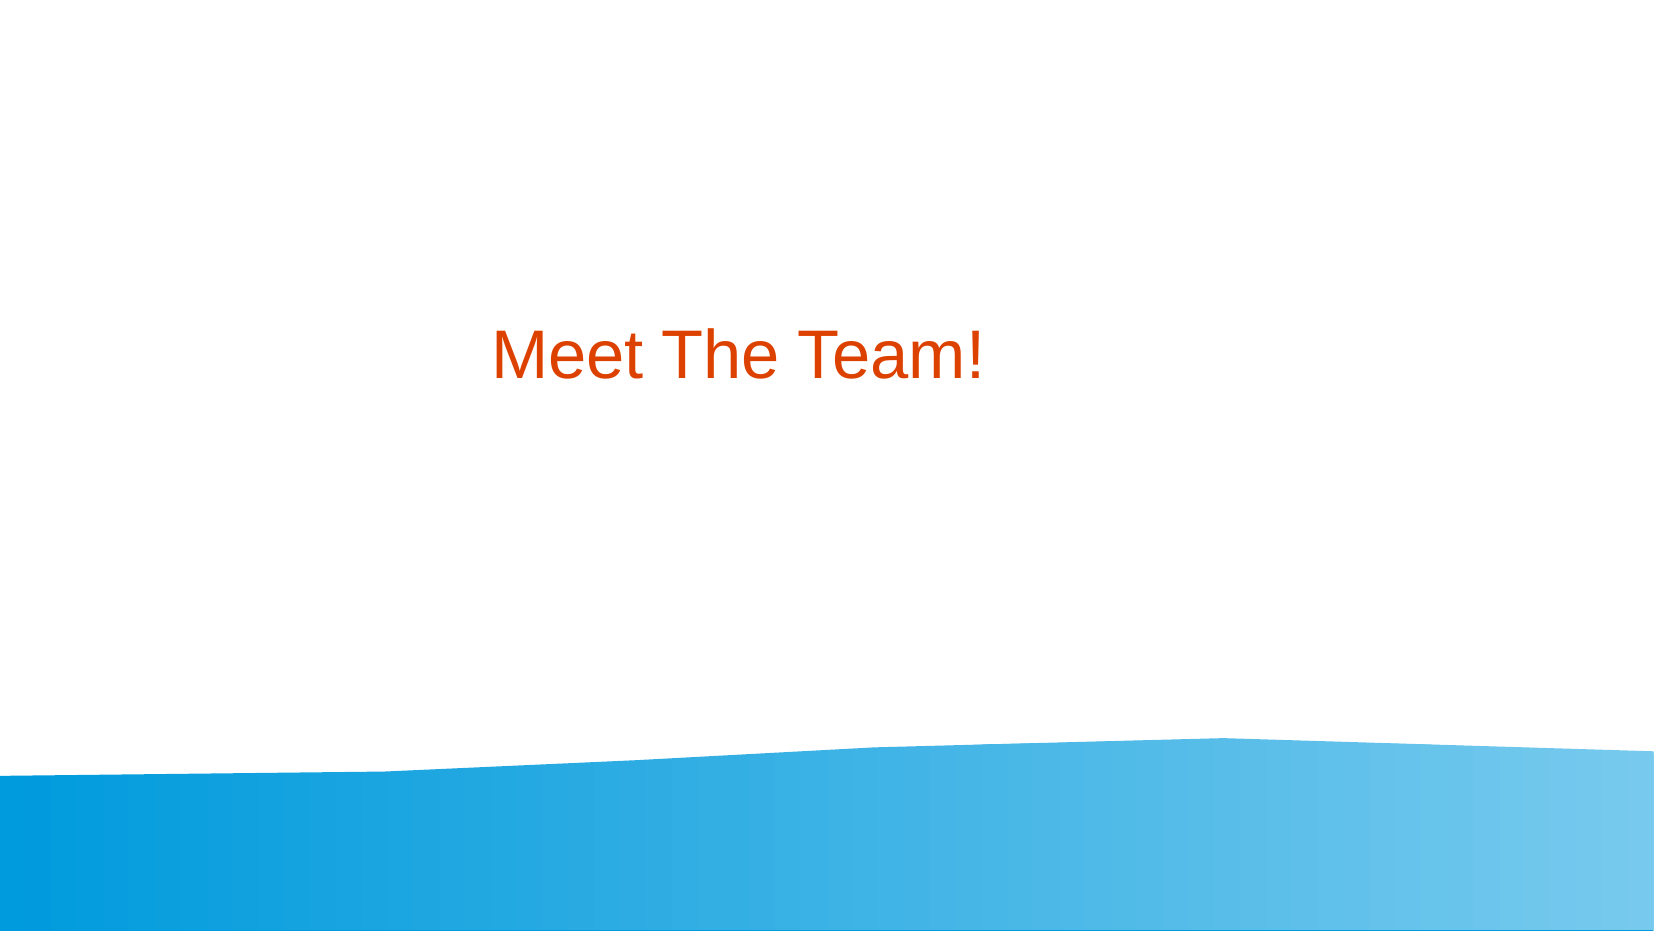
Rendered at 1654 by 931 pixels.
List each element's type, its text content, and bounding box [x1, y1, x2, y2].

title Meet The Team! [0, 265, 1477, 443]
